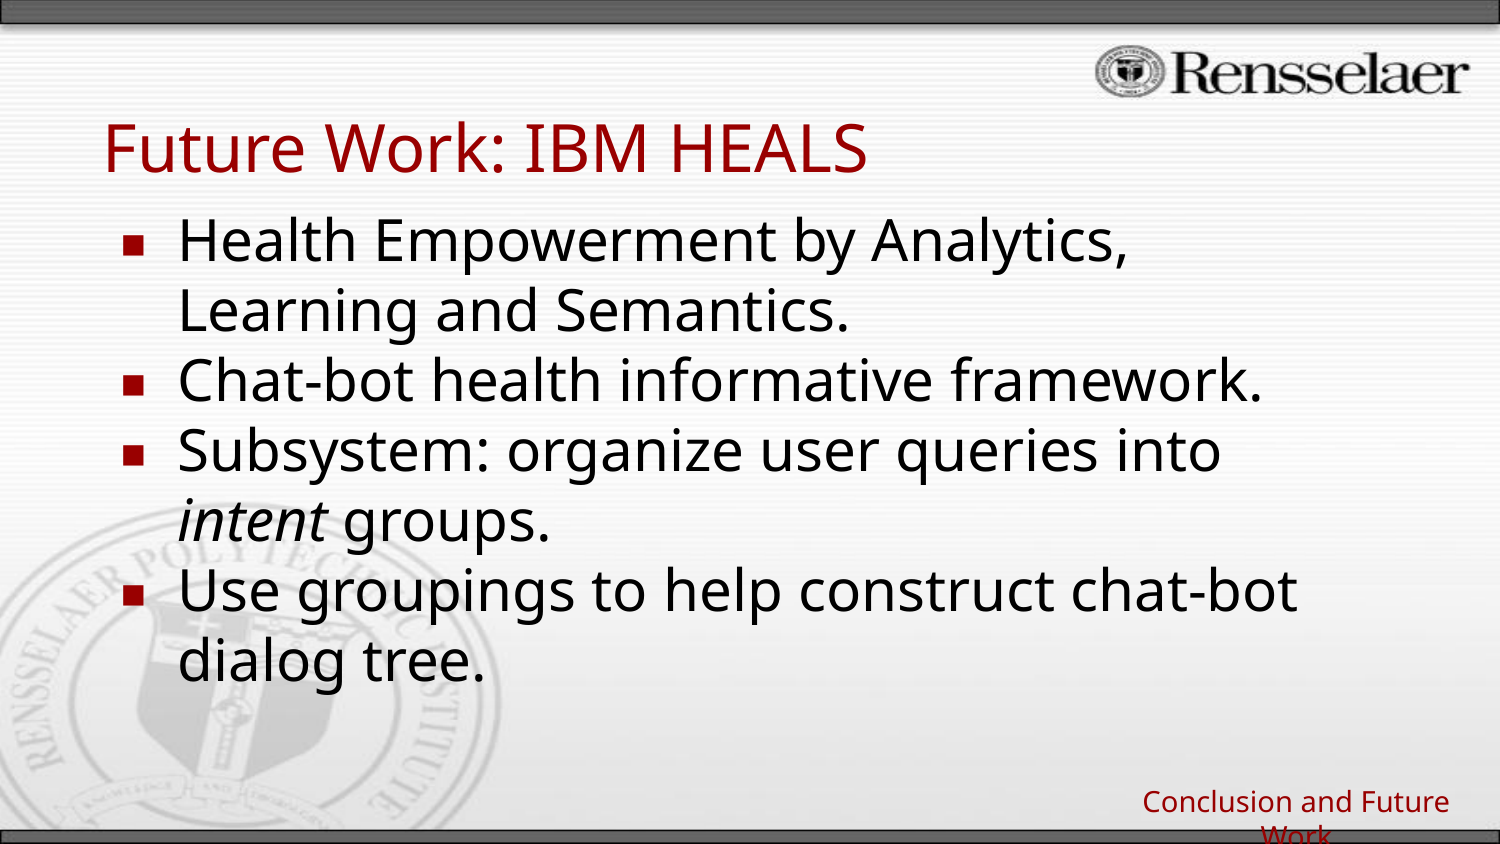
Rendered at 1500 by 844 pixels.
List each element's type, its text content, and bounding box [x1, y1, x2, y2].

list Health Empowerment by Analytics, Learning and Semantics. Chat-bot health informative framework. Subsystem: organize user queries into intent groups. Use groupings to help construct chat-bot dialog tree. [87, 187, 1369, 769]
text_box Conclusion and Future Work [1092, 768, 1500, 816]
picture [0, 0, 1500, 844]
title Future Work: IBM HEALS [87, 102, 1413, 188]
picture [1270, 830, 1277, 844]
picture [1291, 833, 1300, 844]
